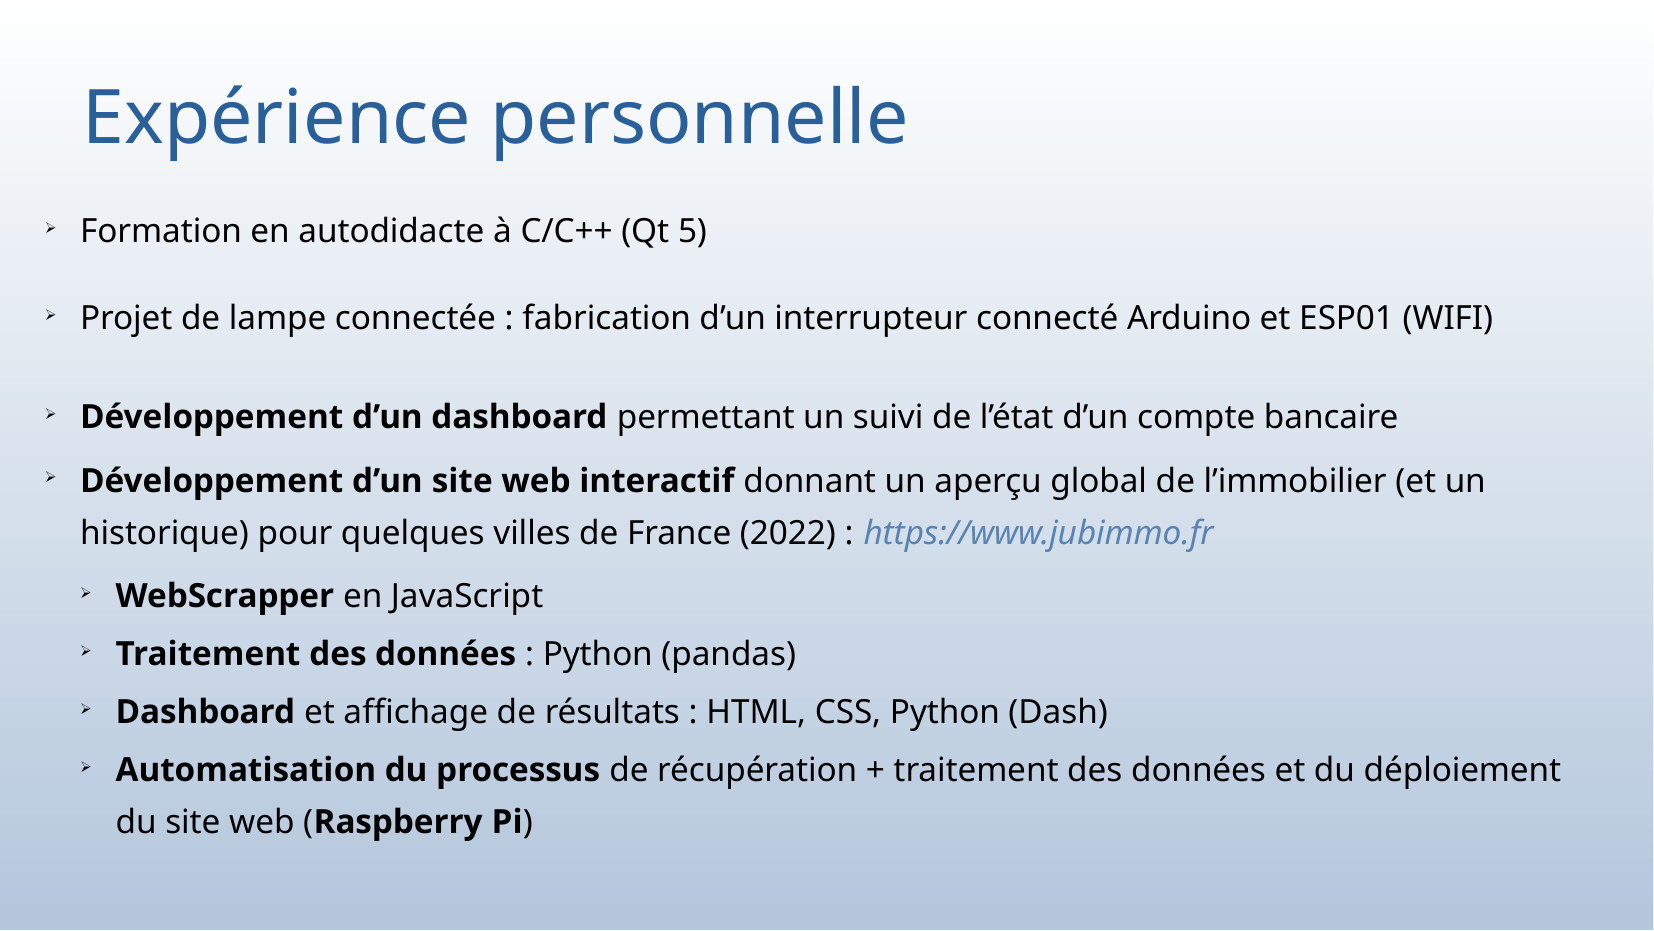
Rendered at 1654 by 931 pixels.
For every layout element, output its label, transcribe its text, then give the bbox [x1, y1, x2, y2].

subtitle Formation en autodidacte à C/C++ (Qt 5) Projet de lampe connectée : fabrication d’un interrupteur connecté Arduino et ESP01 (WIFI) Développement d’un dashboard permettant un suivi de l’état d’un compte bancaire Développement d’un site web interactif donnant un aperçu global de l’immobilier (et un historique) pour quelques villes de France (2022) : https://www.jubimmo.fr WebScrapper en JavaScript Traitement des données : Python (pandas) Dashboard et affichage de résultats : HTML, CSS, Python (Dash) Automatisation du processus de récupération + traitement des données et du déploiement du site web (Raspberry Pi) [44, 200, 1613, 844]
title Expérience personnelle [82, 37, 1571, 193]
